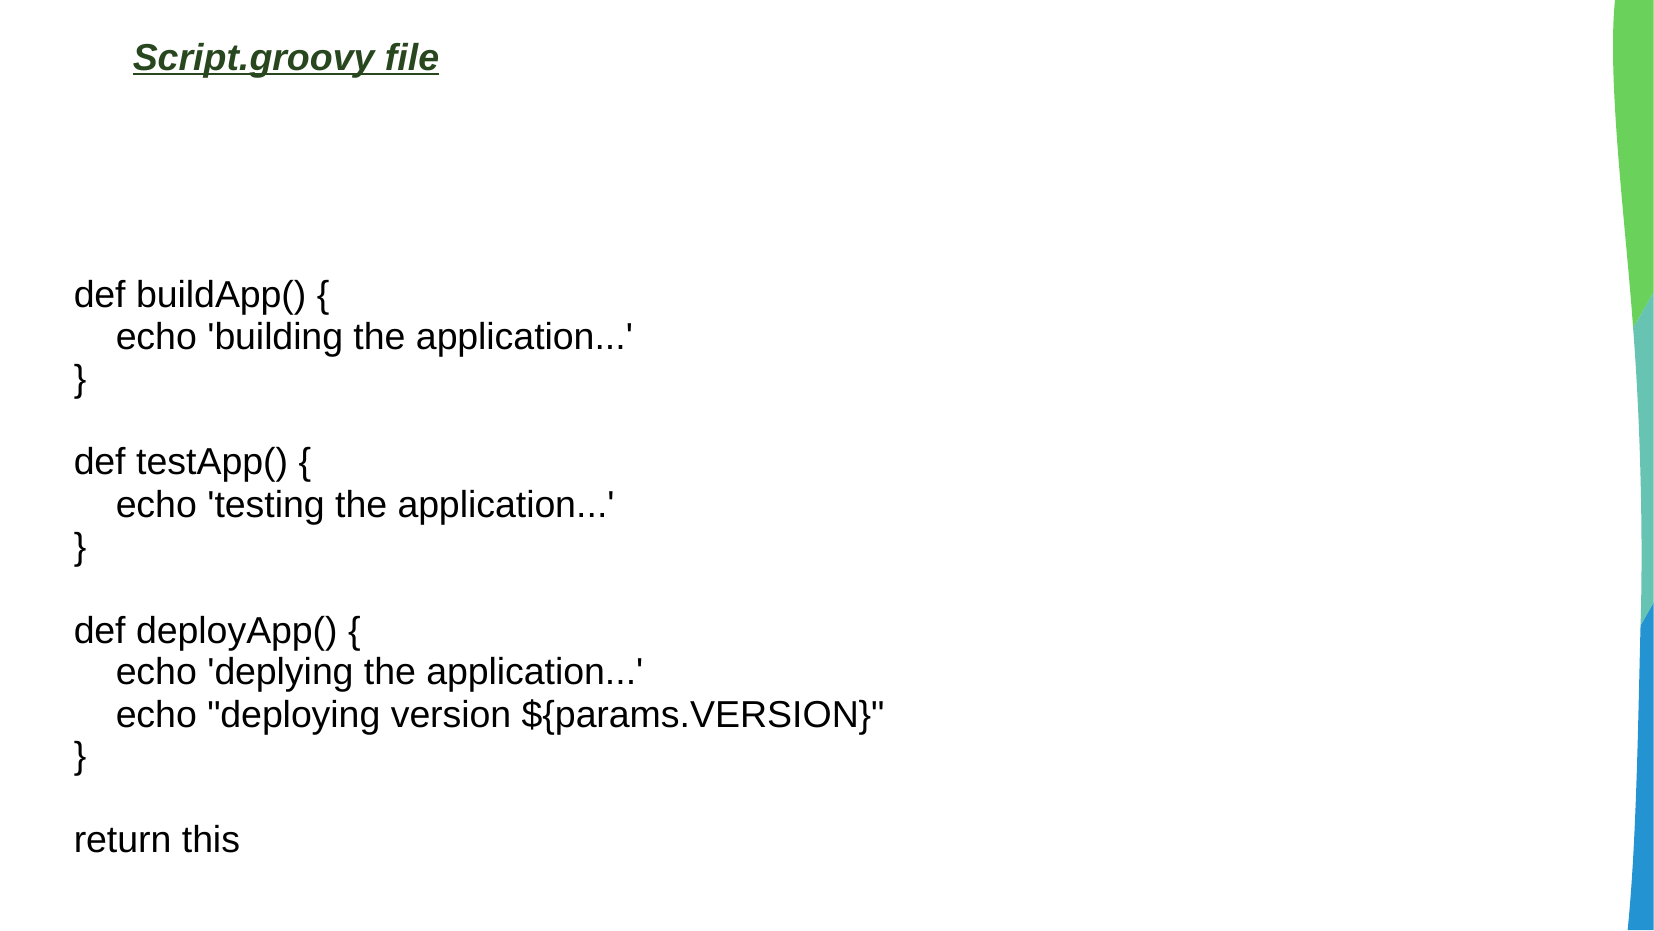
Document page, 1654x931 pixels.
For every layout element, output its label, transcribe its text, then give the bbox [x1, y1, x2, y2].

text_box def buildApp() { echo 'building the application...' } def testApp() { echo 'testing the application...' } def deployApp() { echo 'deplying the application...' echo "deploying version ${params.VERSION}" } return this [59, 265, 1625, 911]
text_box Script.groovy file [118, 29, 798, 87]
